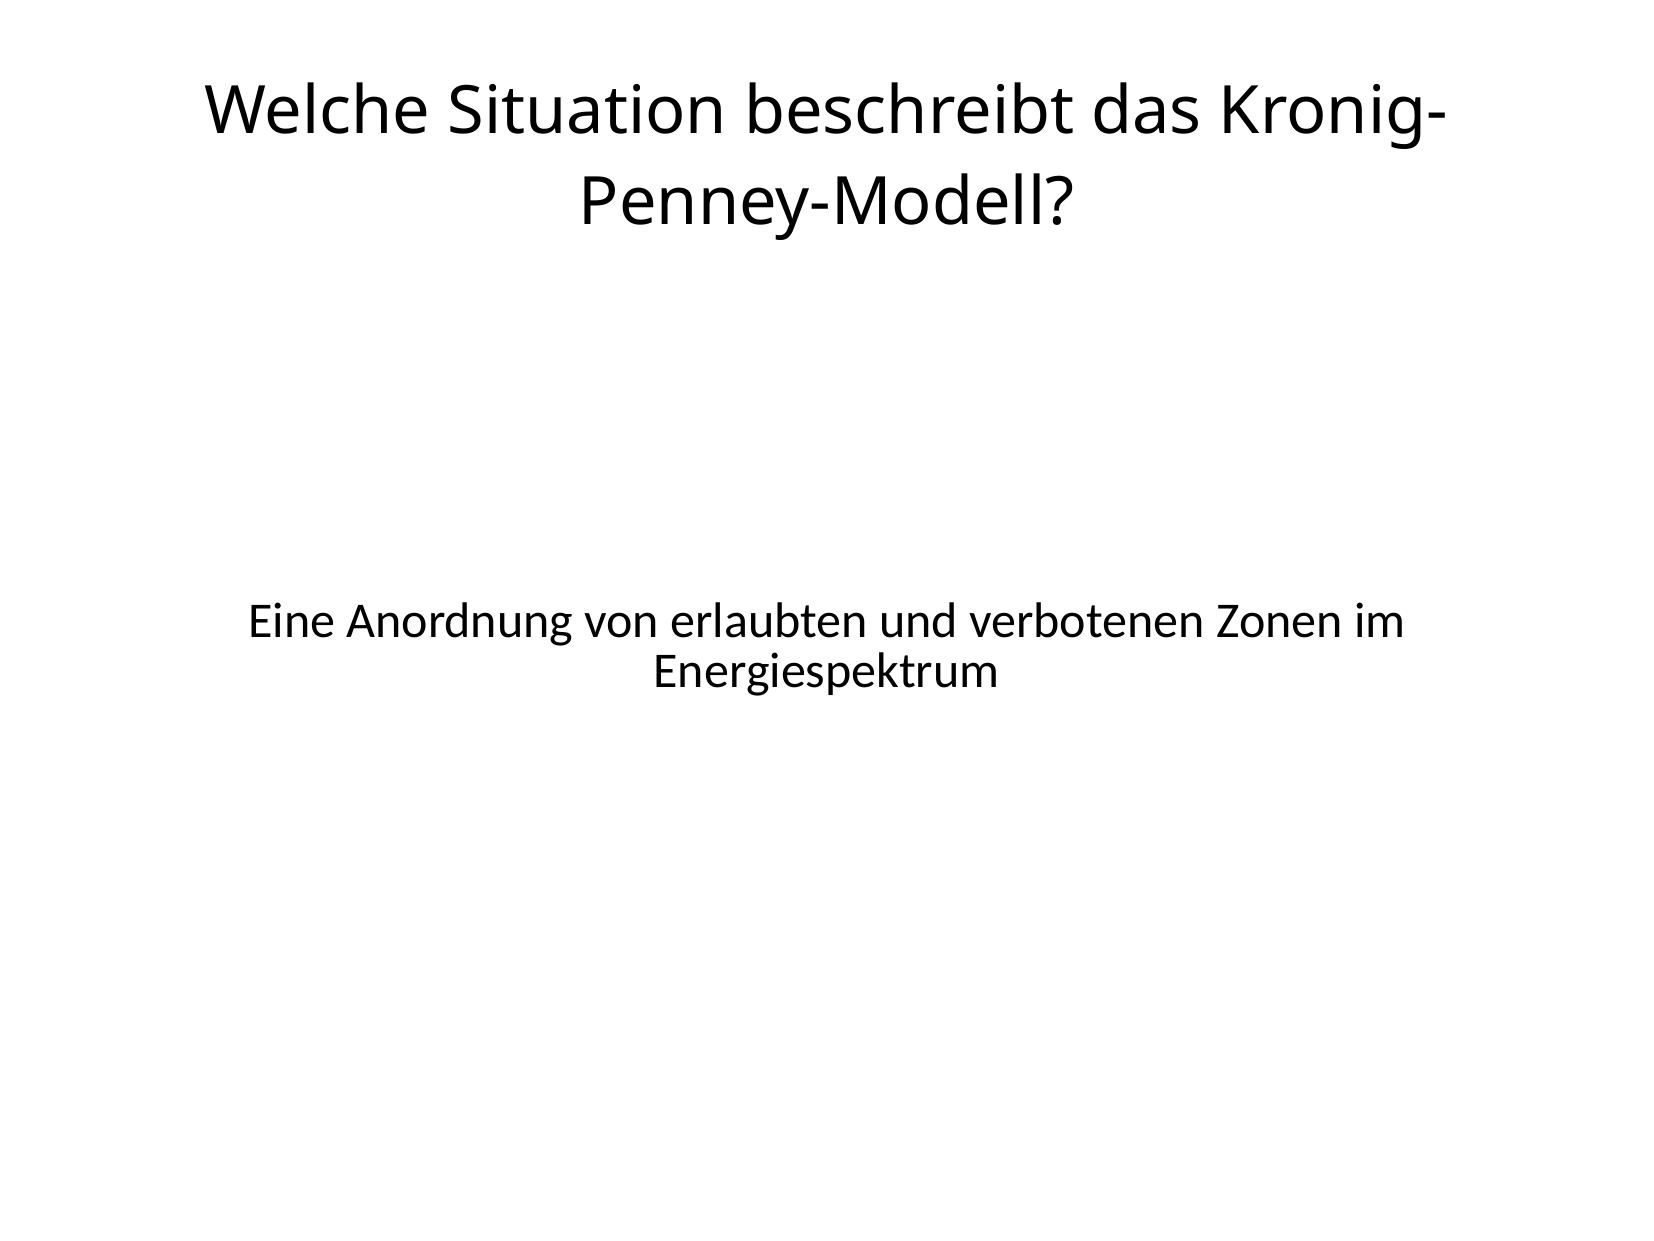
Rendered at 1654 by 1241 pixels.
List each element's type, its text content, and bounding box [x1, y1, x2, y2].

title Welche Situation beschreibt das Kronig-Penney-Modell? [82, 49, 1571, 257]
subtitle Eine Anordnung von erlaubten und verbotenen Zonen im Energiespektrum [82, 290, 1571, 1010]
